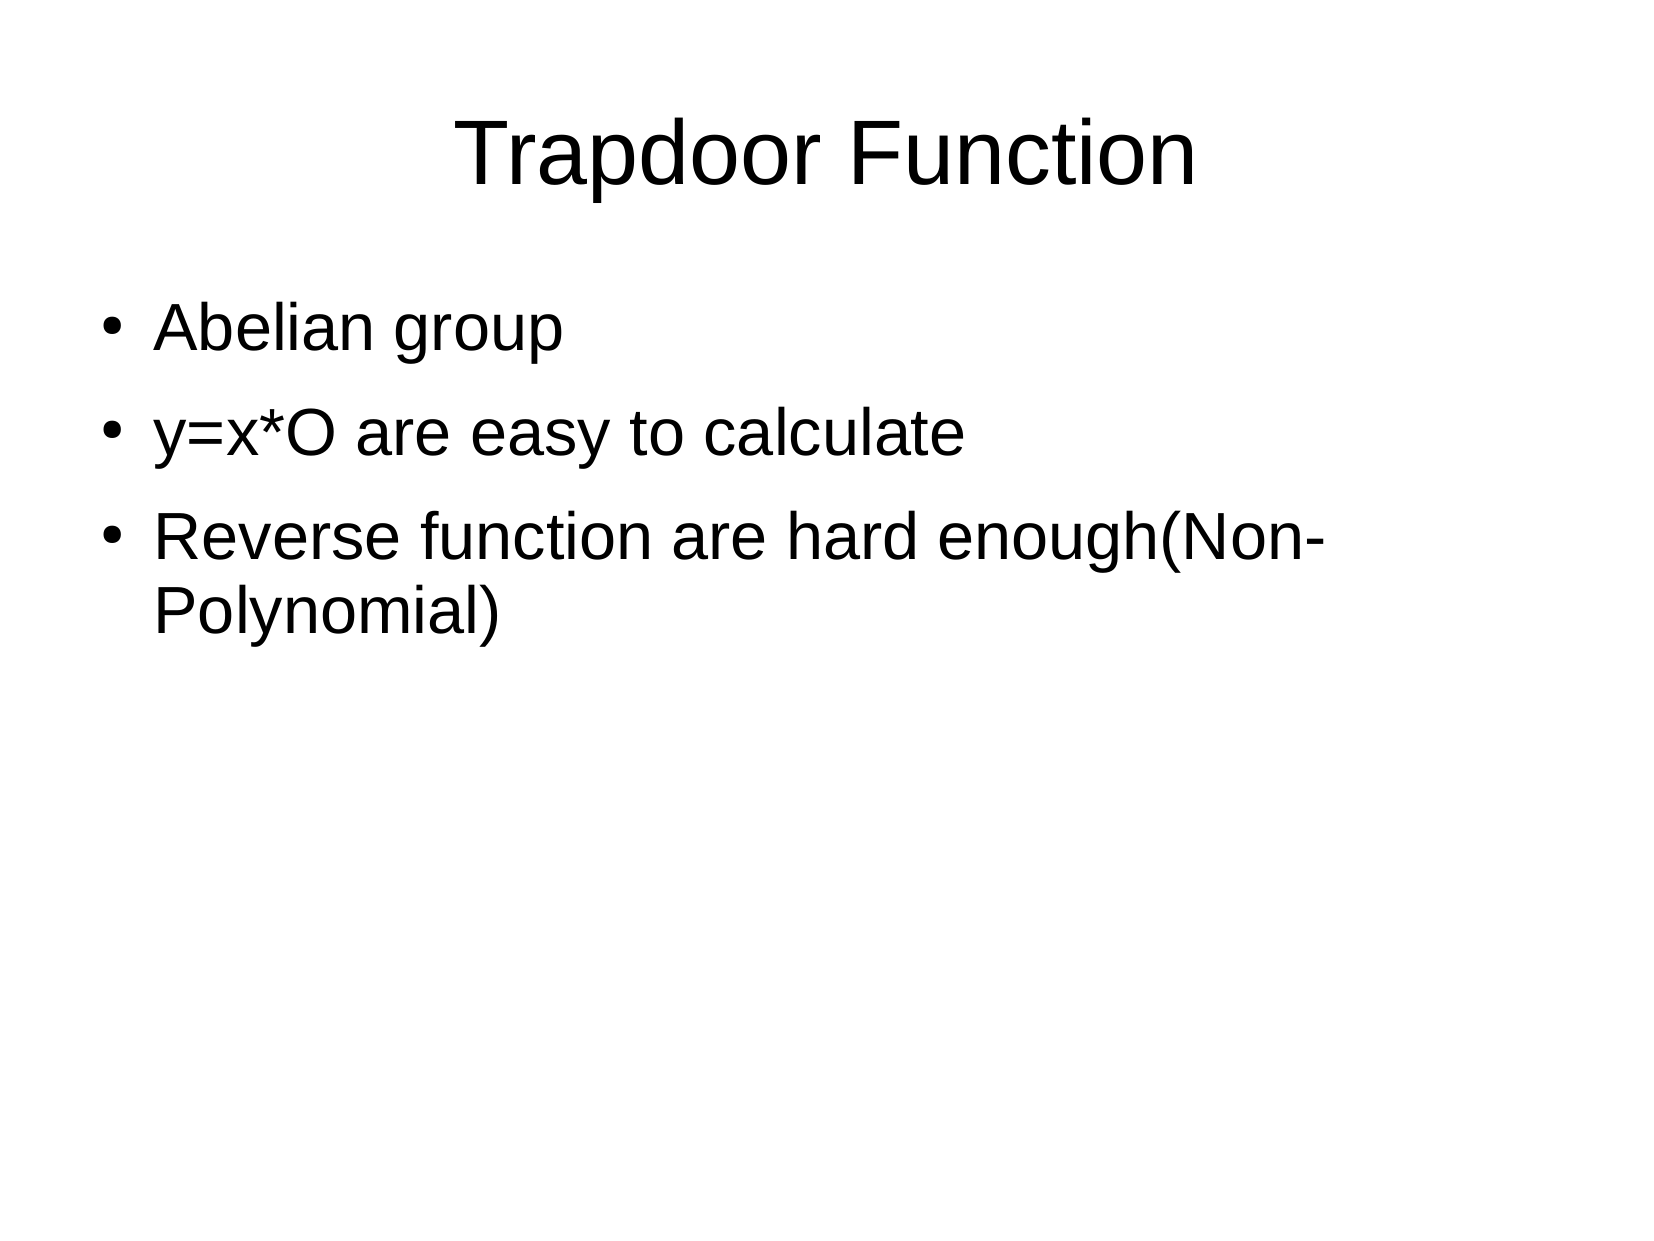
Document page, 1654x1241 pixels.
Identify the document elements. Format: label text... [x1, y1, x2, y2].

title Trapdoor Function [82, 49, 1571, 257]
list Abelian group y=x*O are easy to calculate Reverse function are hard enough(Non-Polynomial) [82, 290, 1571, 1010]
